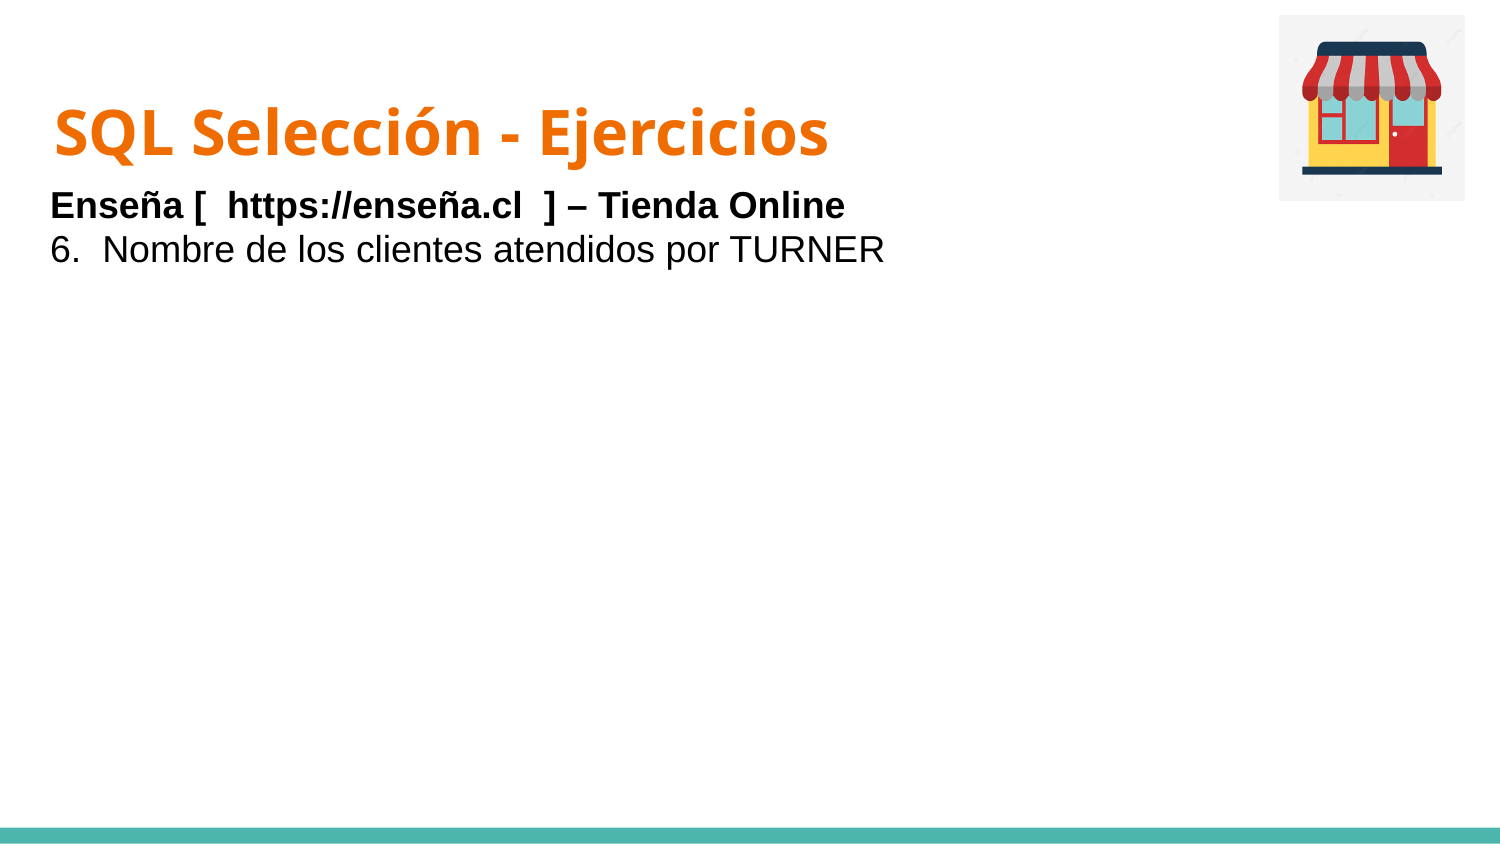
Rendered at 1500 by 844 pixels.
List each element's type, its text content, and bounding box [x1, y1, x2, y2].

text_box 6. Nombre de los clientes atendidos por TURNER [35, 220, 1453, 320]
text_box Enseña [ https://enseña.cl ] – Tienda Online [35, 177, 1323, 220]
title SQL Selección - Ejercicios [39, 72, 1279, 177]
picture [1279, 15, 1465, 201]
